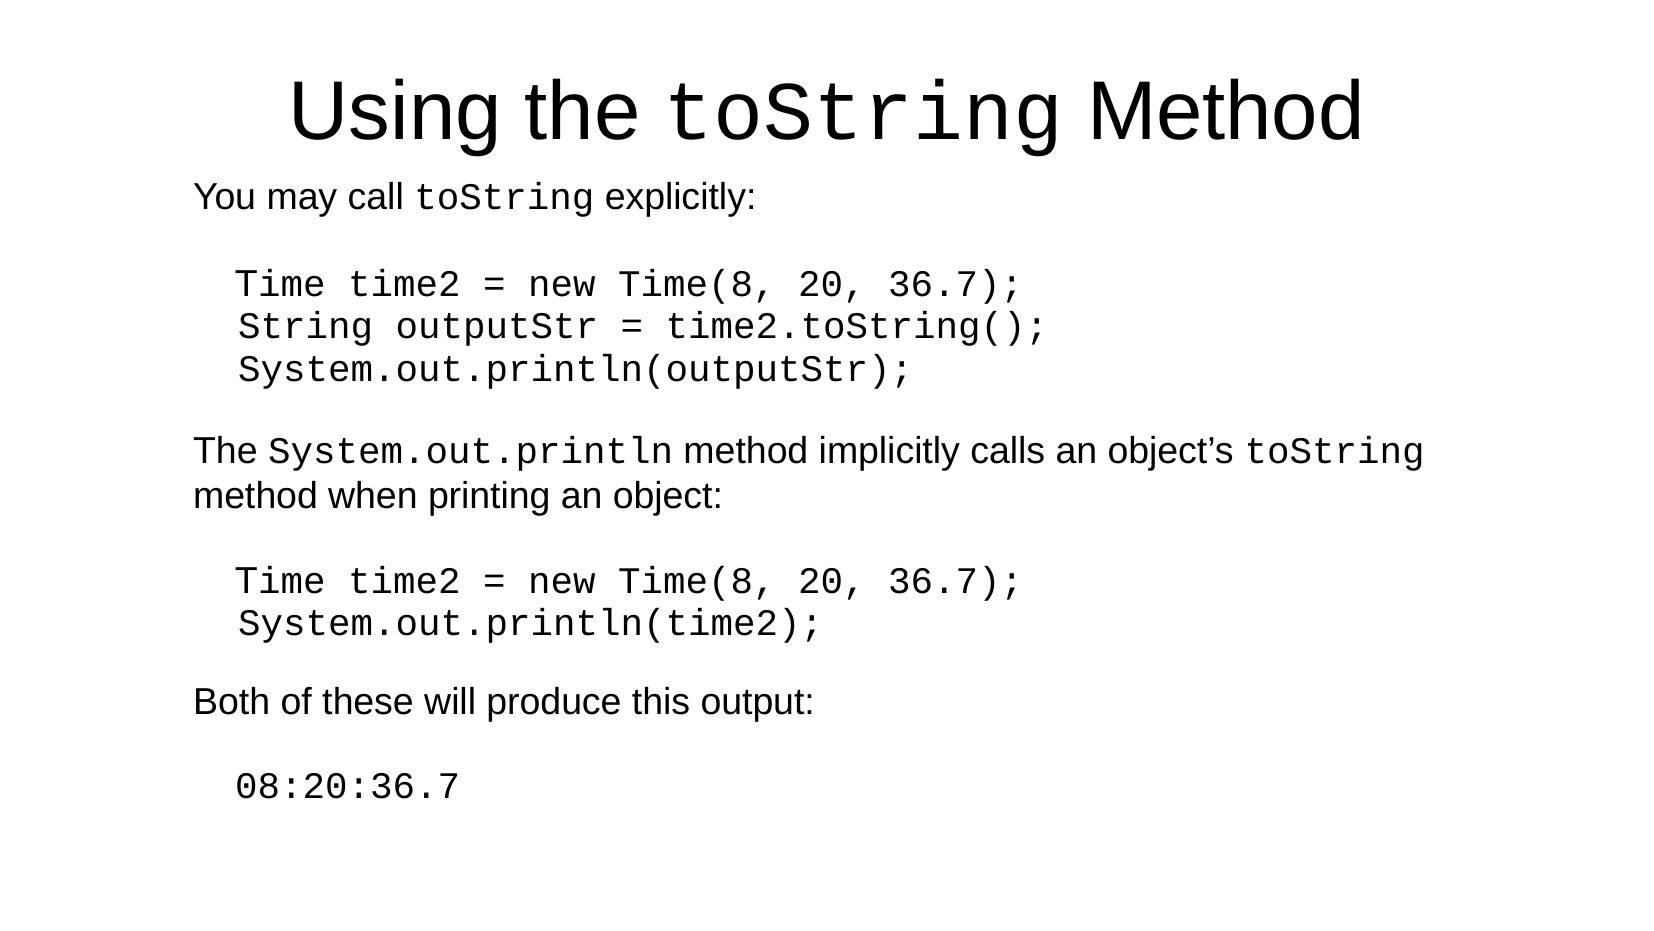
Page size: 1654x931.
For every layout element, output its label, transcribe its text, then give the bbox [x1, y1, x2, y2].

text_box Both of these will produce this output: 08:20:36.7 [178, 673, 1460, 818]
text_box The System.out.println method implicitly calls an object’s toString method when printing an object: Time time2 = new Time(8, 20, 36.7); System.out.println(time2); [178, 422, 1460, 657]
text_box You may call toString explicitly: Time time2 = new Time(8, 20, 36.7); String outputStr = time2.toString(); System.out.println(outputStr); [178, 167, 1063, 401]
title Using the toString Method [82, 37, 1571, 193]
